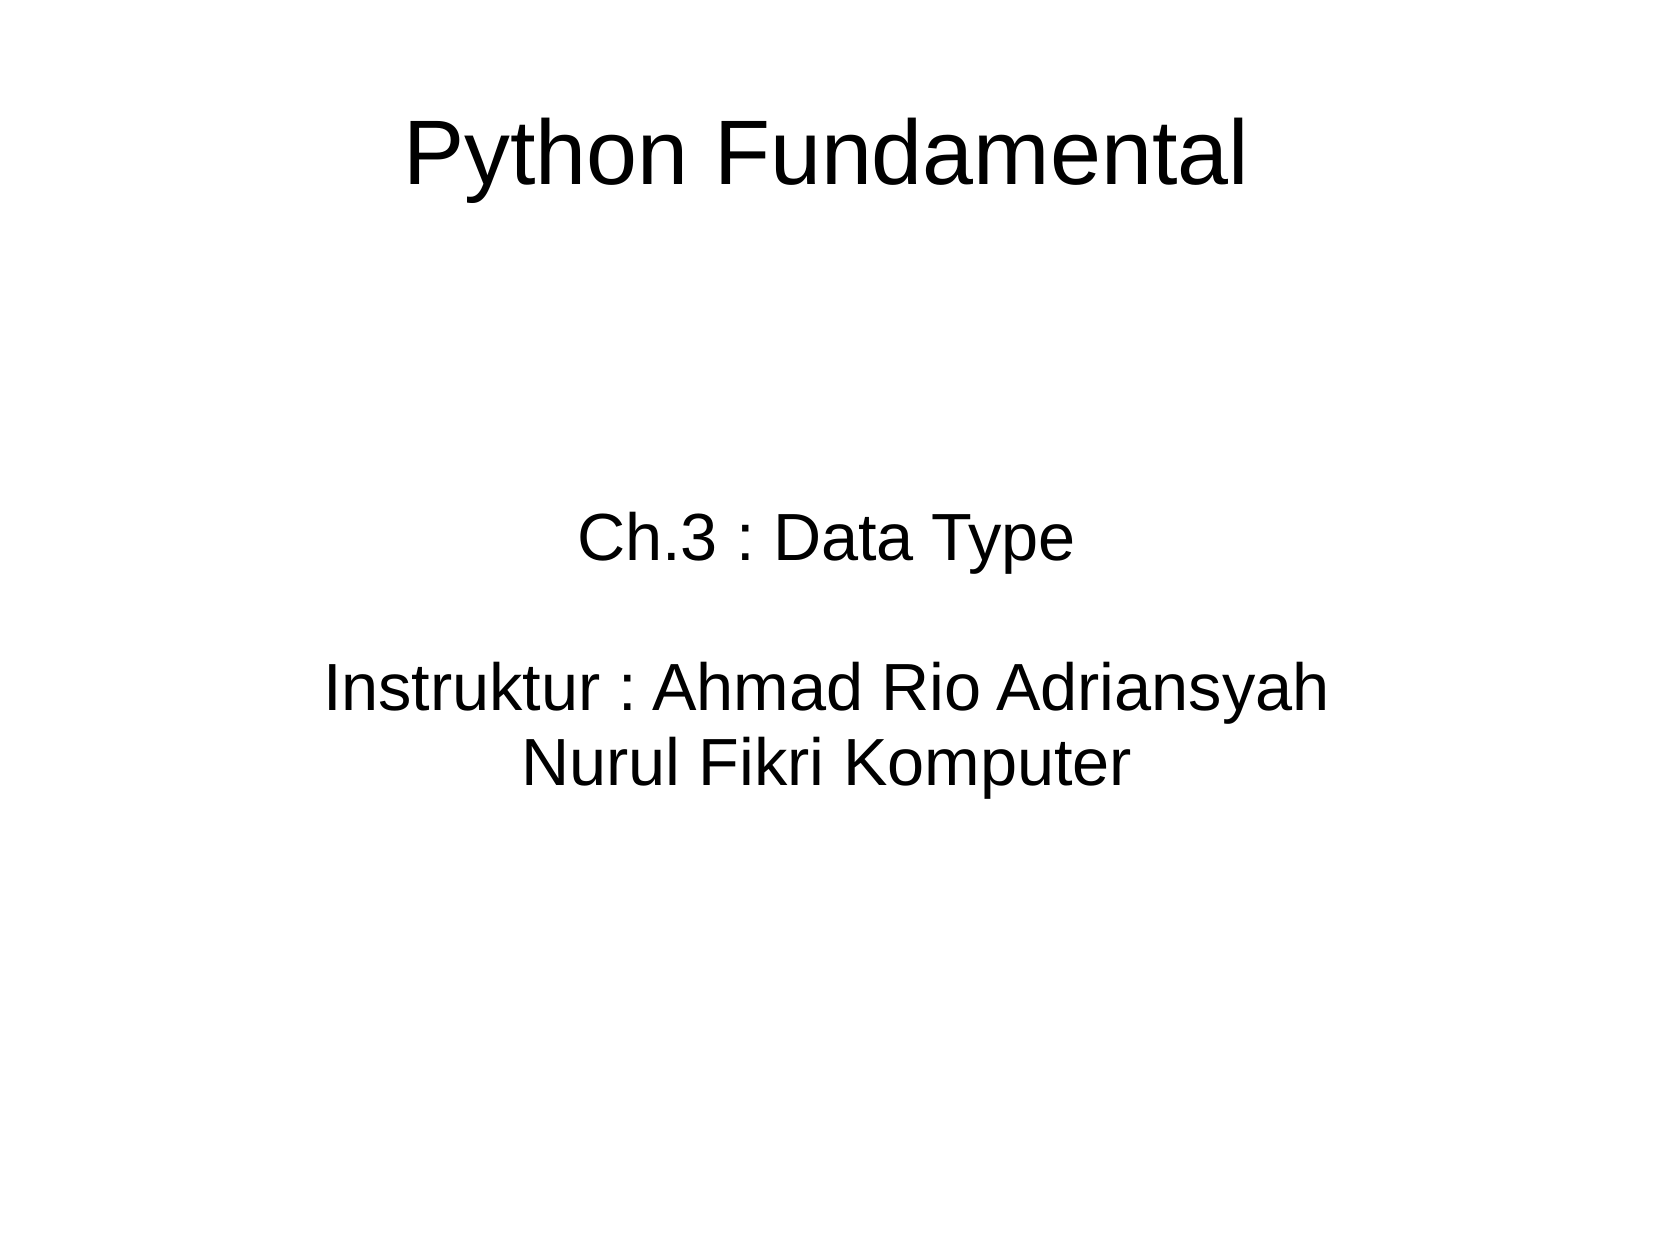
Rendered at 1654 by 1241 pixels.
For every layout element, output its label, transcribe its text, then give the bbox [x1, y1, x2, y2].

title Python Fundamental [82, 49, 1571, 257]
subtitle Ch.3 : Data Type Instruktur : Ahmad Rio Adriansyah Nurul Fikri Komputer [82, 290, 1571, 1010]
